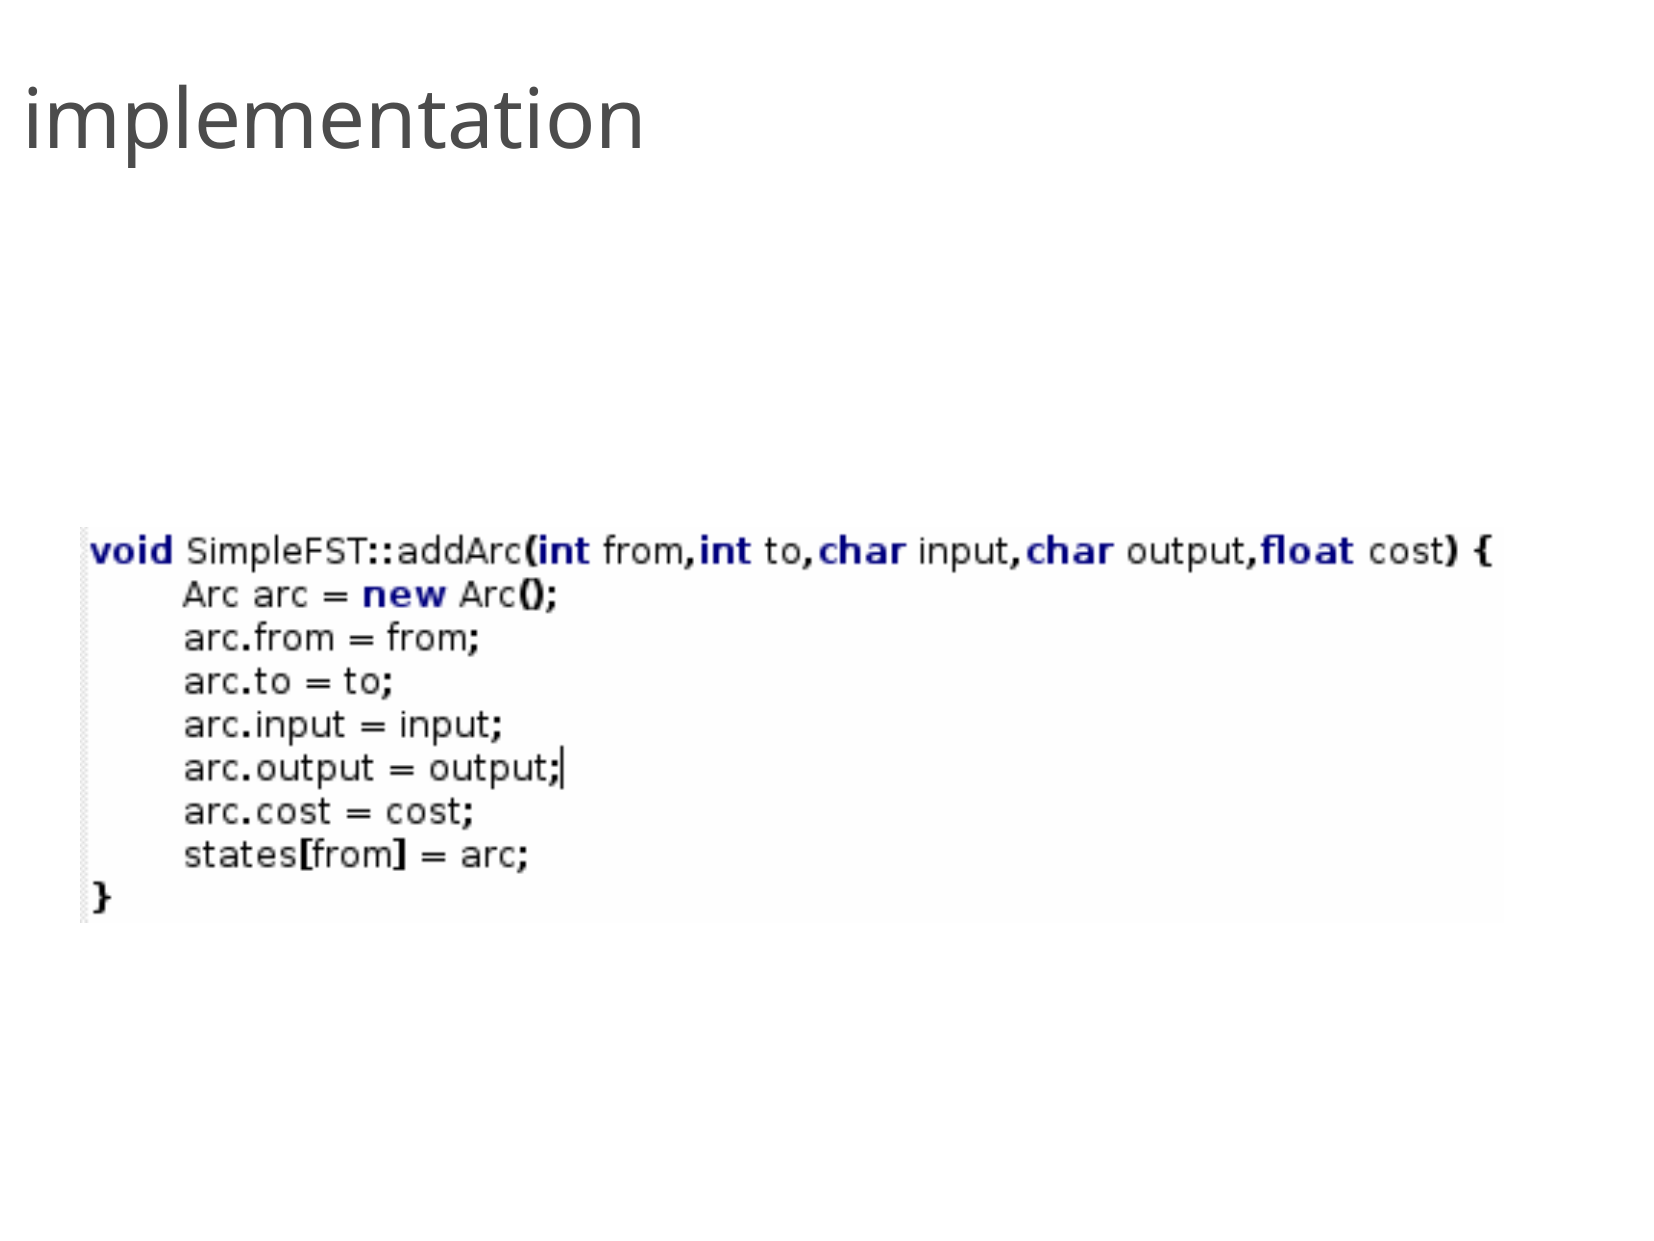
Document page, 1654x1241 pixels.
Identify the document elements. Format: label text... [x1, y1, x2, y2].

title implementation [22, 26, 1654, 205]
picture [80, 527, 1504, 923]
